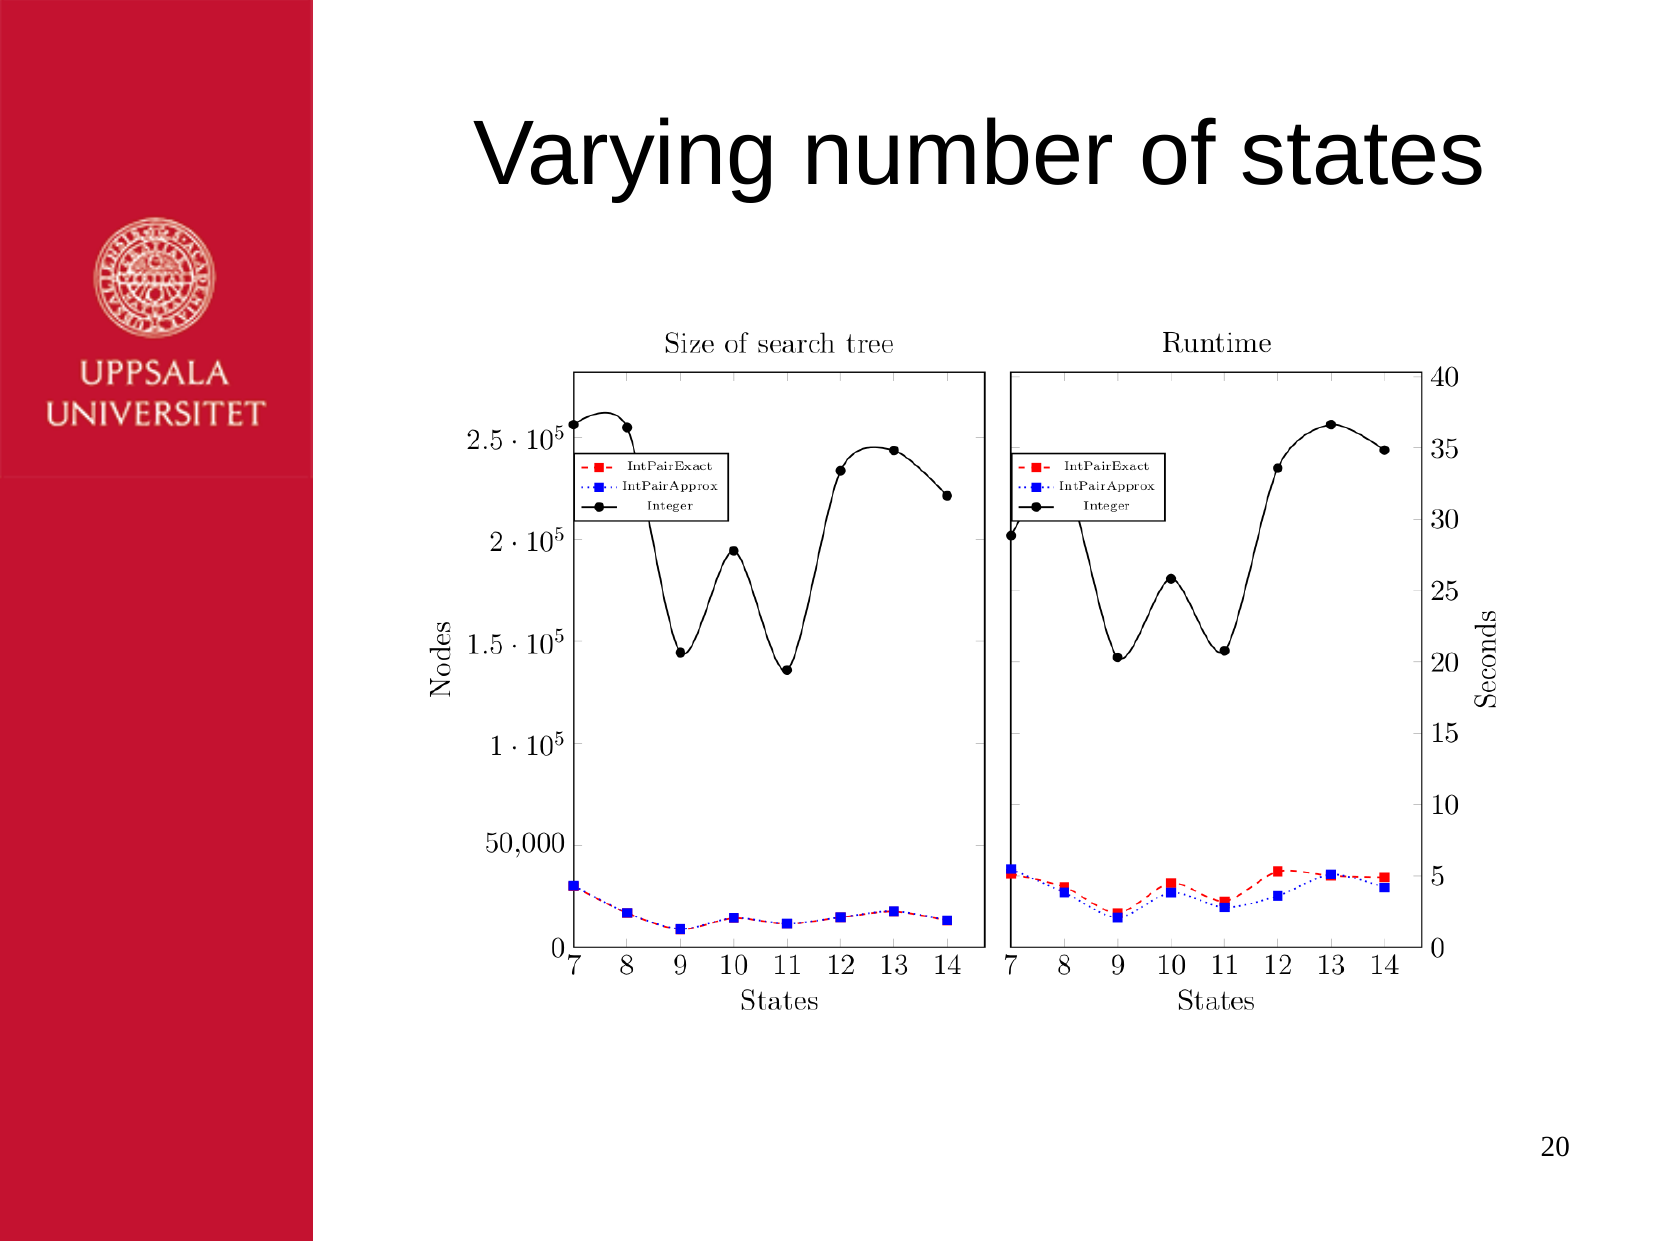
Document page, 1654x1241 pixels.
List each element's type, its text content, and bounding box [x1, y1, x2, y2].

picture [405, 315, 1510, 1036]
title Varying number of states [390, 49, 1571, 257]
picture [0, 0, 235, 800]
